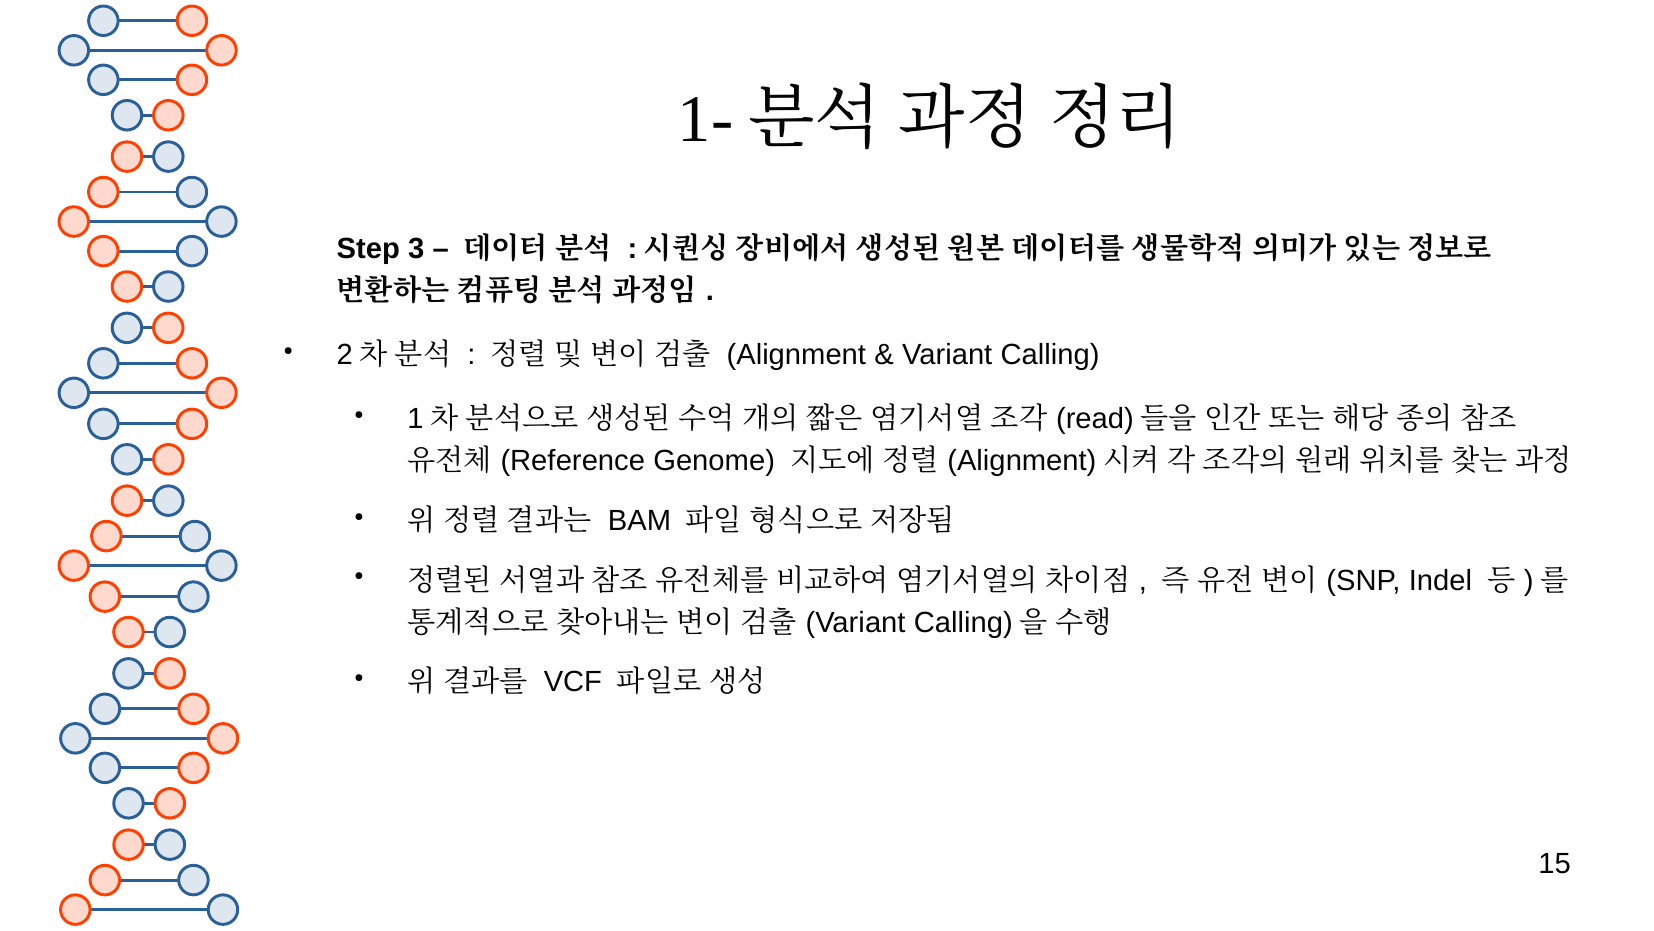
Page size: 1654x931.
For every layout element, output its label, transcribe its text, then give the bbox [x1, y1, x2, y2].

title 1-분석 과정 정리 [265, 35, 1595, 189]
list Step 3 – 데이터 분석 :시퀀싱 장비에서 생성된 원본 데이터를 생물학적 의미가 있는 정보로 변환하는 컴퓨팅 분석 과정임. 2차 분석 : 정렬 및 변이 검출 (Alignment & Variant Calling) 1차 분석으로 생성된 수억 개의 짧은 염기서열 조각(read)들을 인간 또는 해당 종의 참조 유전체(Reference Genome) 지도에 정렬(Alignment)시켜 각 조각의 원래 위치를 찾는 과정 위 정렬 결과는 BAM 파일 형식으로 저장됨 정렬된 서열과 참조 유전체를 비교하여 염기서열의 차이점, 즉 유전 변이(SNP, Indel 등)를 통계적으로 찾아내는 변이 검출(Variant Calling)을 수행 위 결과를 VCF 파일로 생성 [265, 224, 1595, 764]
